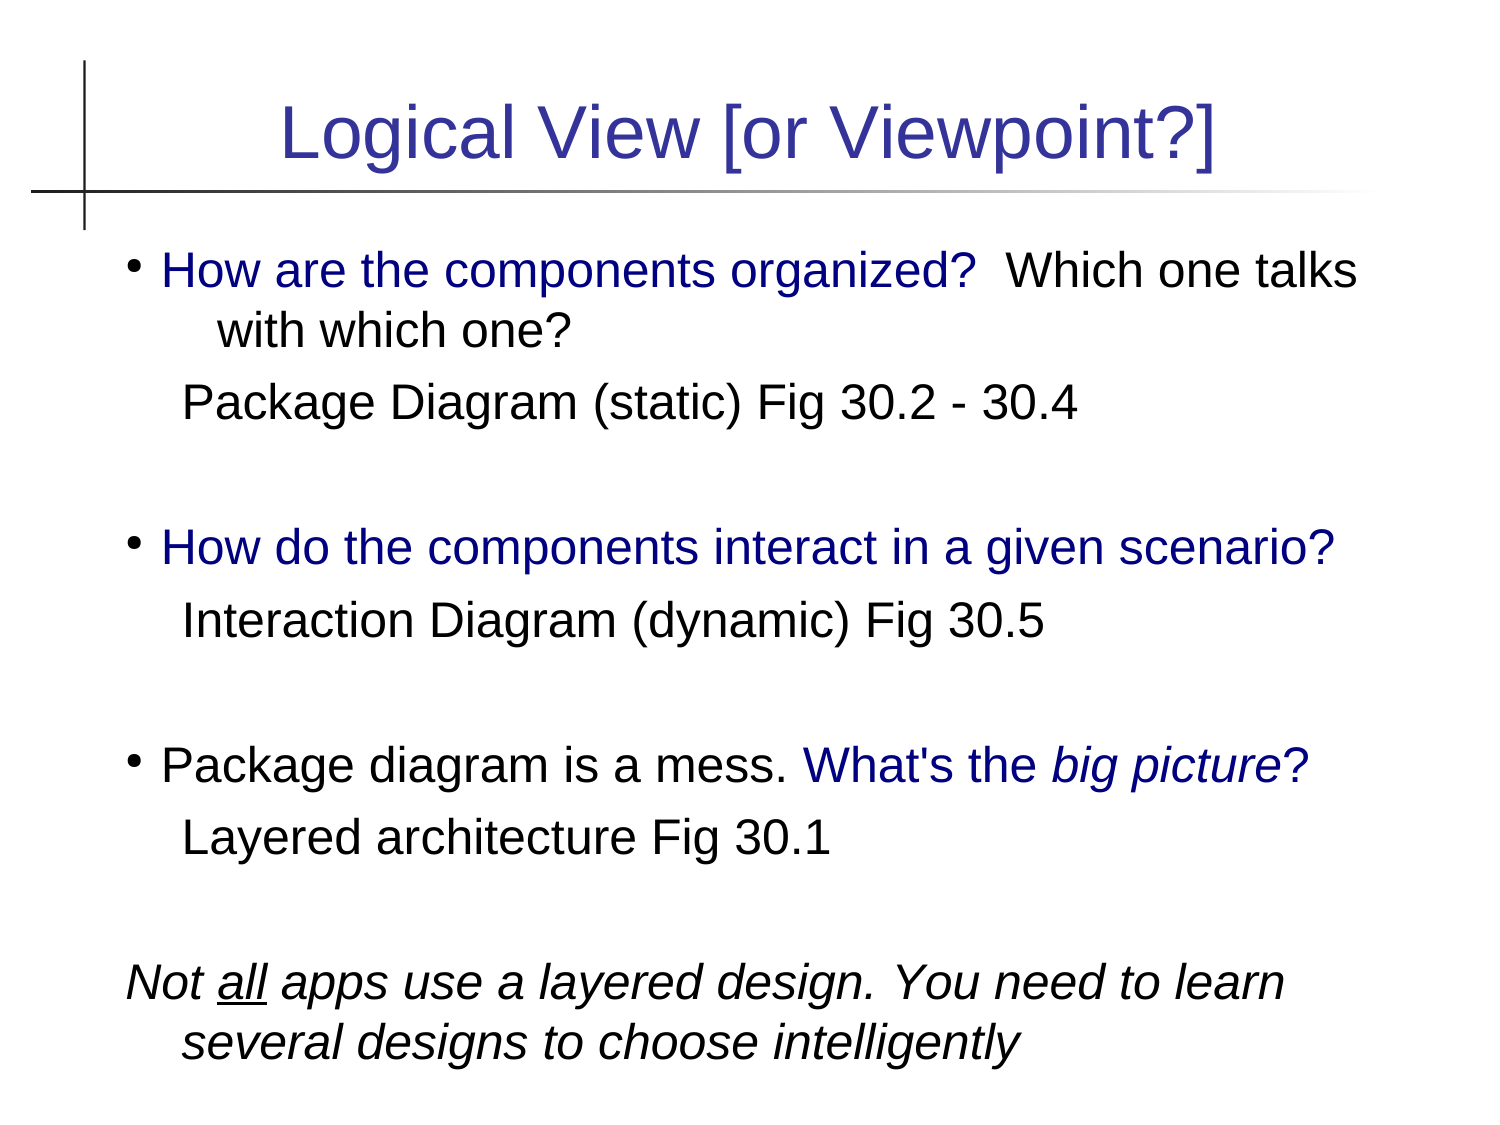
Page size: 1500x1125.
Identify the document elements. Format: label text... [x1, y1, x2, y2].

list How are the components organized? Which one talks with which one? Package Diagram (static) Fig 30.2 - 30.4 How do the components interact in a given scenario? Interaction Diagram (dynamic) Fig 30.5 Package diagram is a mess. What's the big picture? Layered architecture Fig 30.1 Not all apps use a layered design. You need to learn several designs to choose intelligently [110, 229, 1408, 1111]
title Logical View [or Viewpoint?] [100, 42, 1397, 182]
